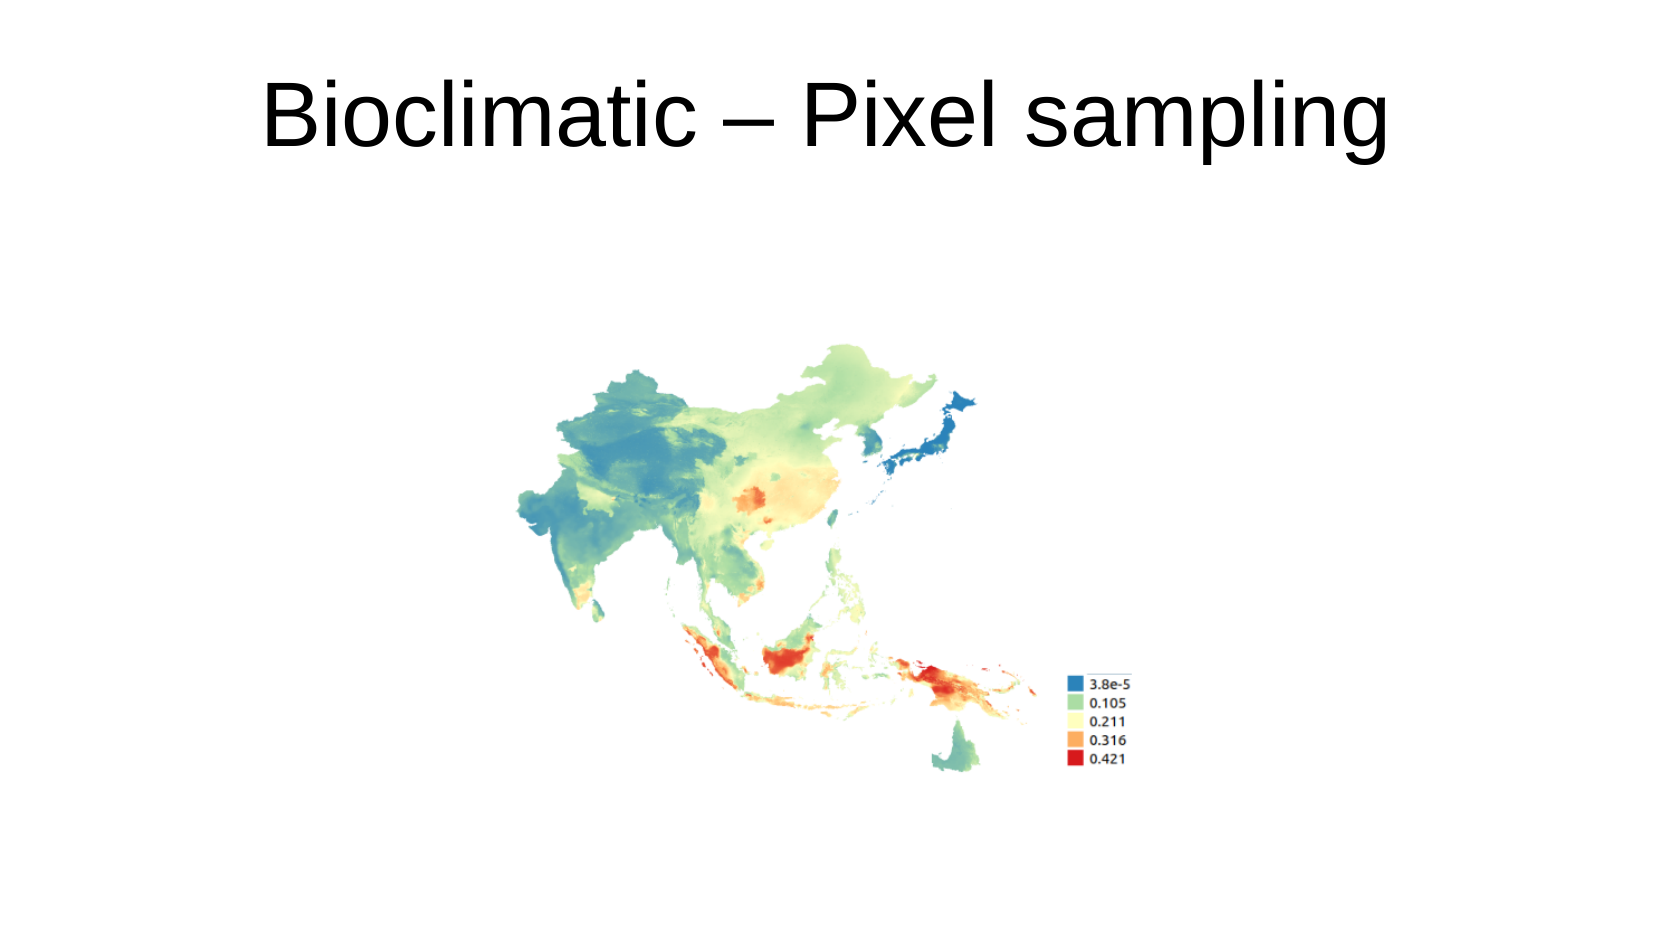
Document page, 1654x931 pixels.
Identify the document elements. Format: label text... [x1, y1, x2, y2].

picture [495, 299, 1152, 809]
title Bioclimatic – Pixel sampling [82, 37, 1571, 193]
